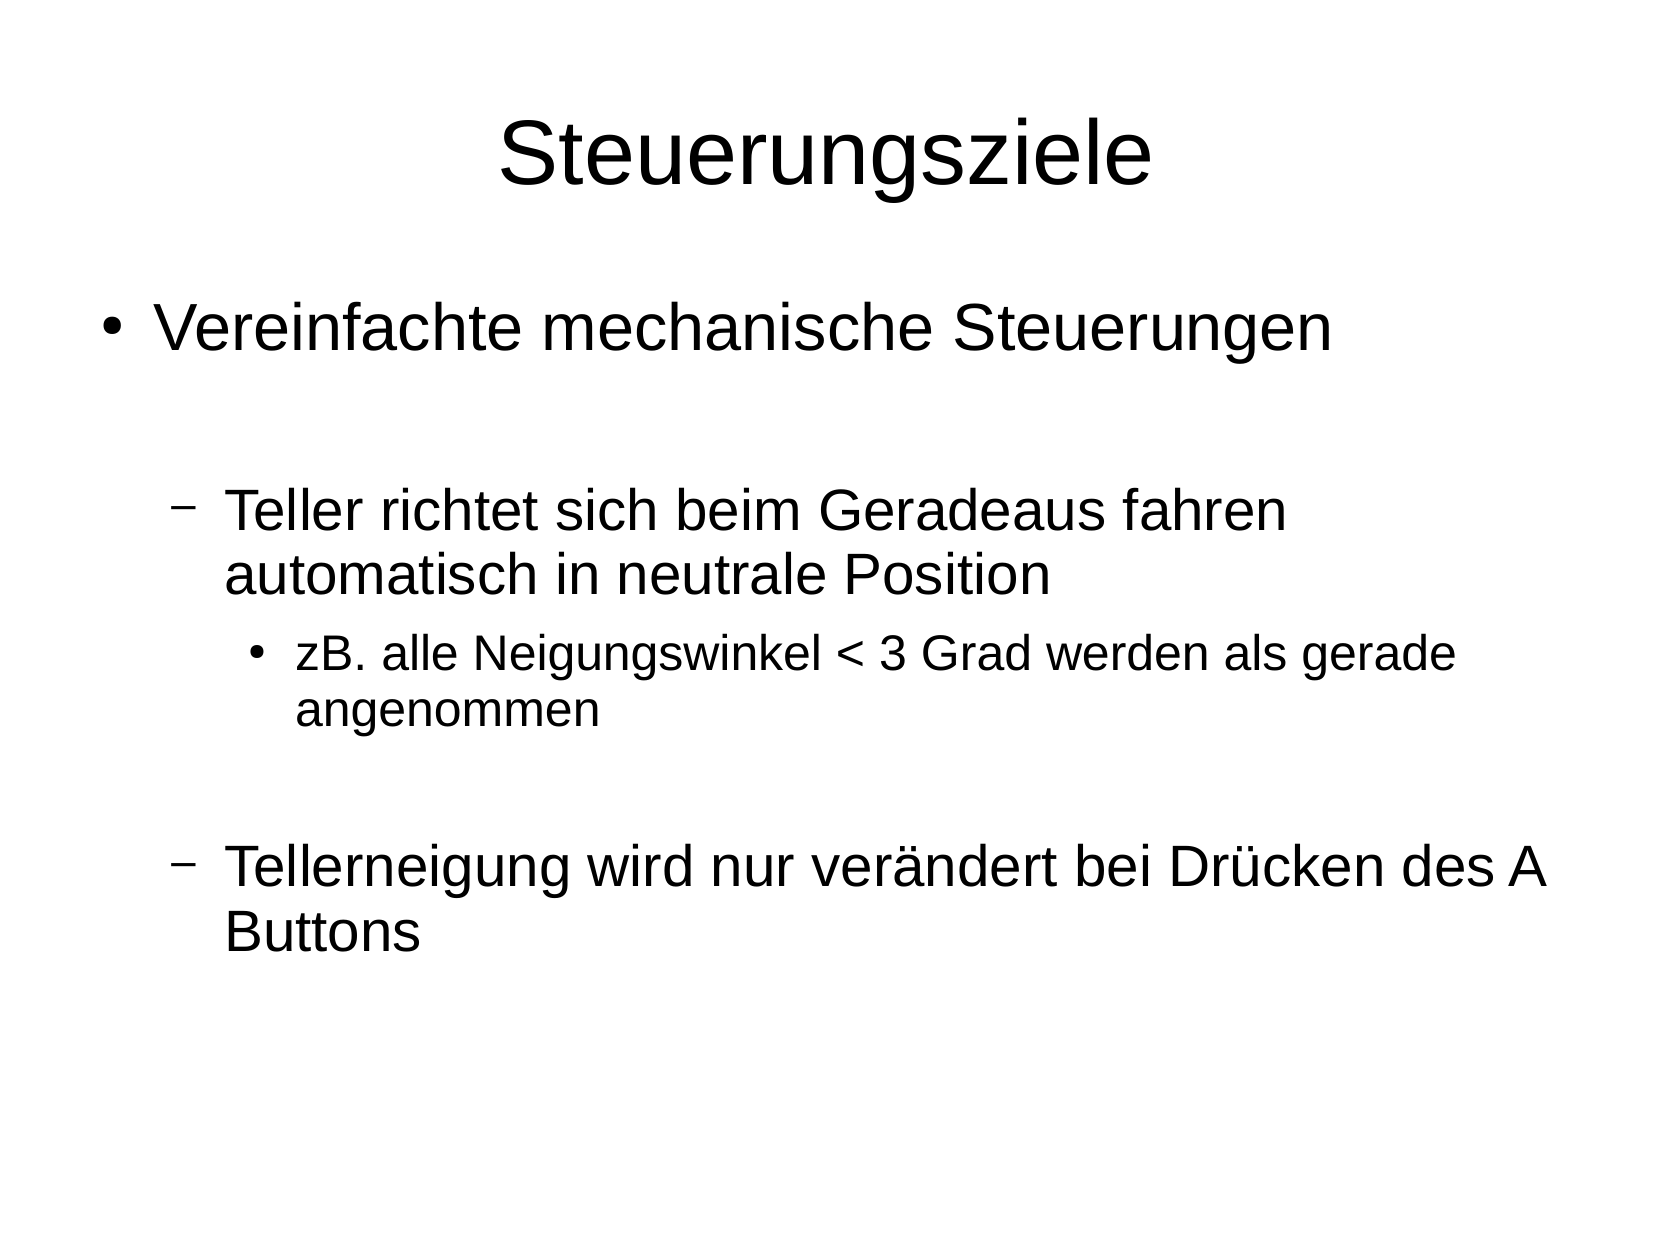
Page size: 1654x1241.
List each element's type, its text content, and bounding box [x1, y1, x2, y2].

list Vereinfachte mechanische Steuerungen Teller richtet sich beim Geradeaus fahren automatisch in neutrale Position zB. alle Neigungswinkel < 3 Grad werden als gerade angenommen Tellerneigung wird nur verändert bei Drücken des A Buttons [82, 290, 1571, 1010]
title Steuerungsziele [82, 49, 1571, 257]
